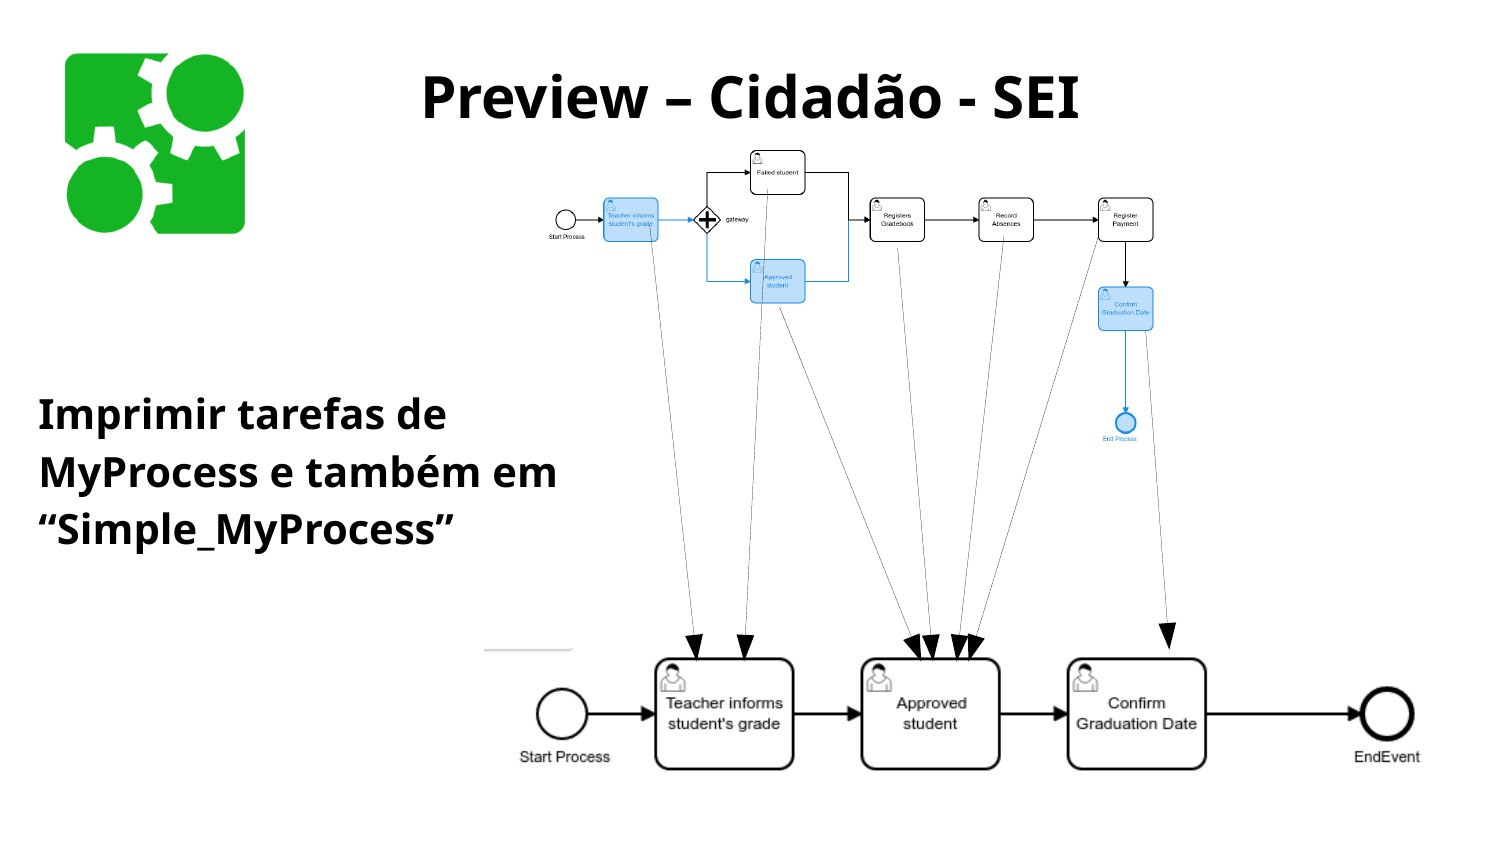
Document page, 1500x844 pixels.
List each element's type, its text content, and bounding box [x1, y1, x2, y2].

picture [484, 648, 1489, 827]
picture [59, 47, 249, 237]
picture [535, 145, 1182, 445]
text_box Preview – Cidadão - SEI [0, 45, 1500, 146]
text_box Imprimir tarefas de MyProcess e também em “Simple_MyProcess” [23, 377, 683, 539]
